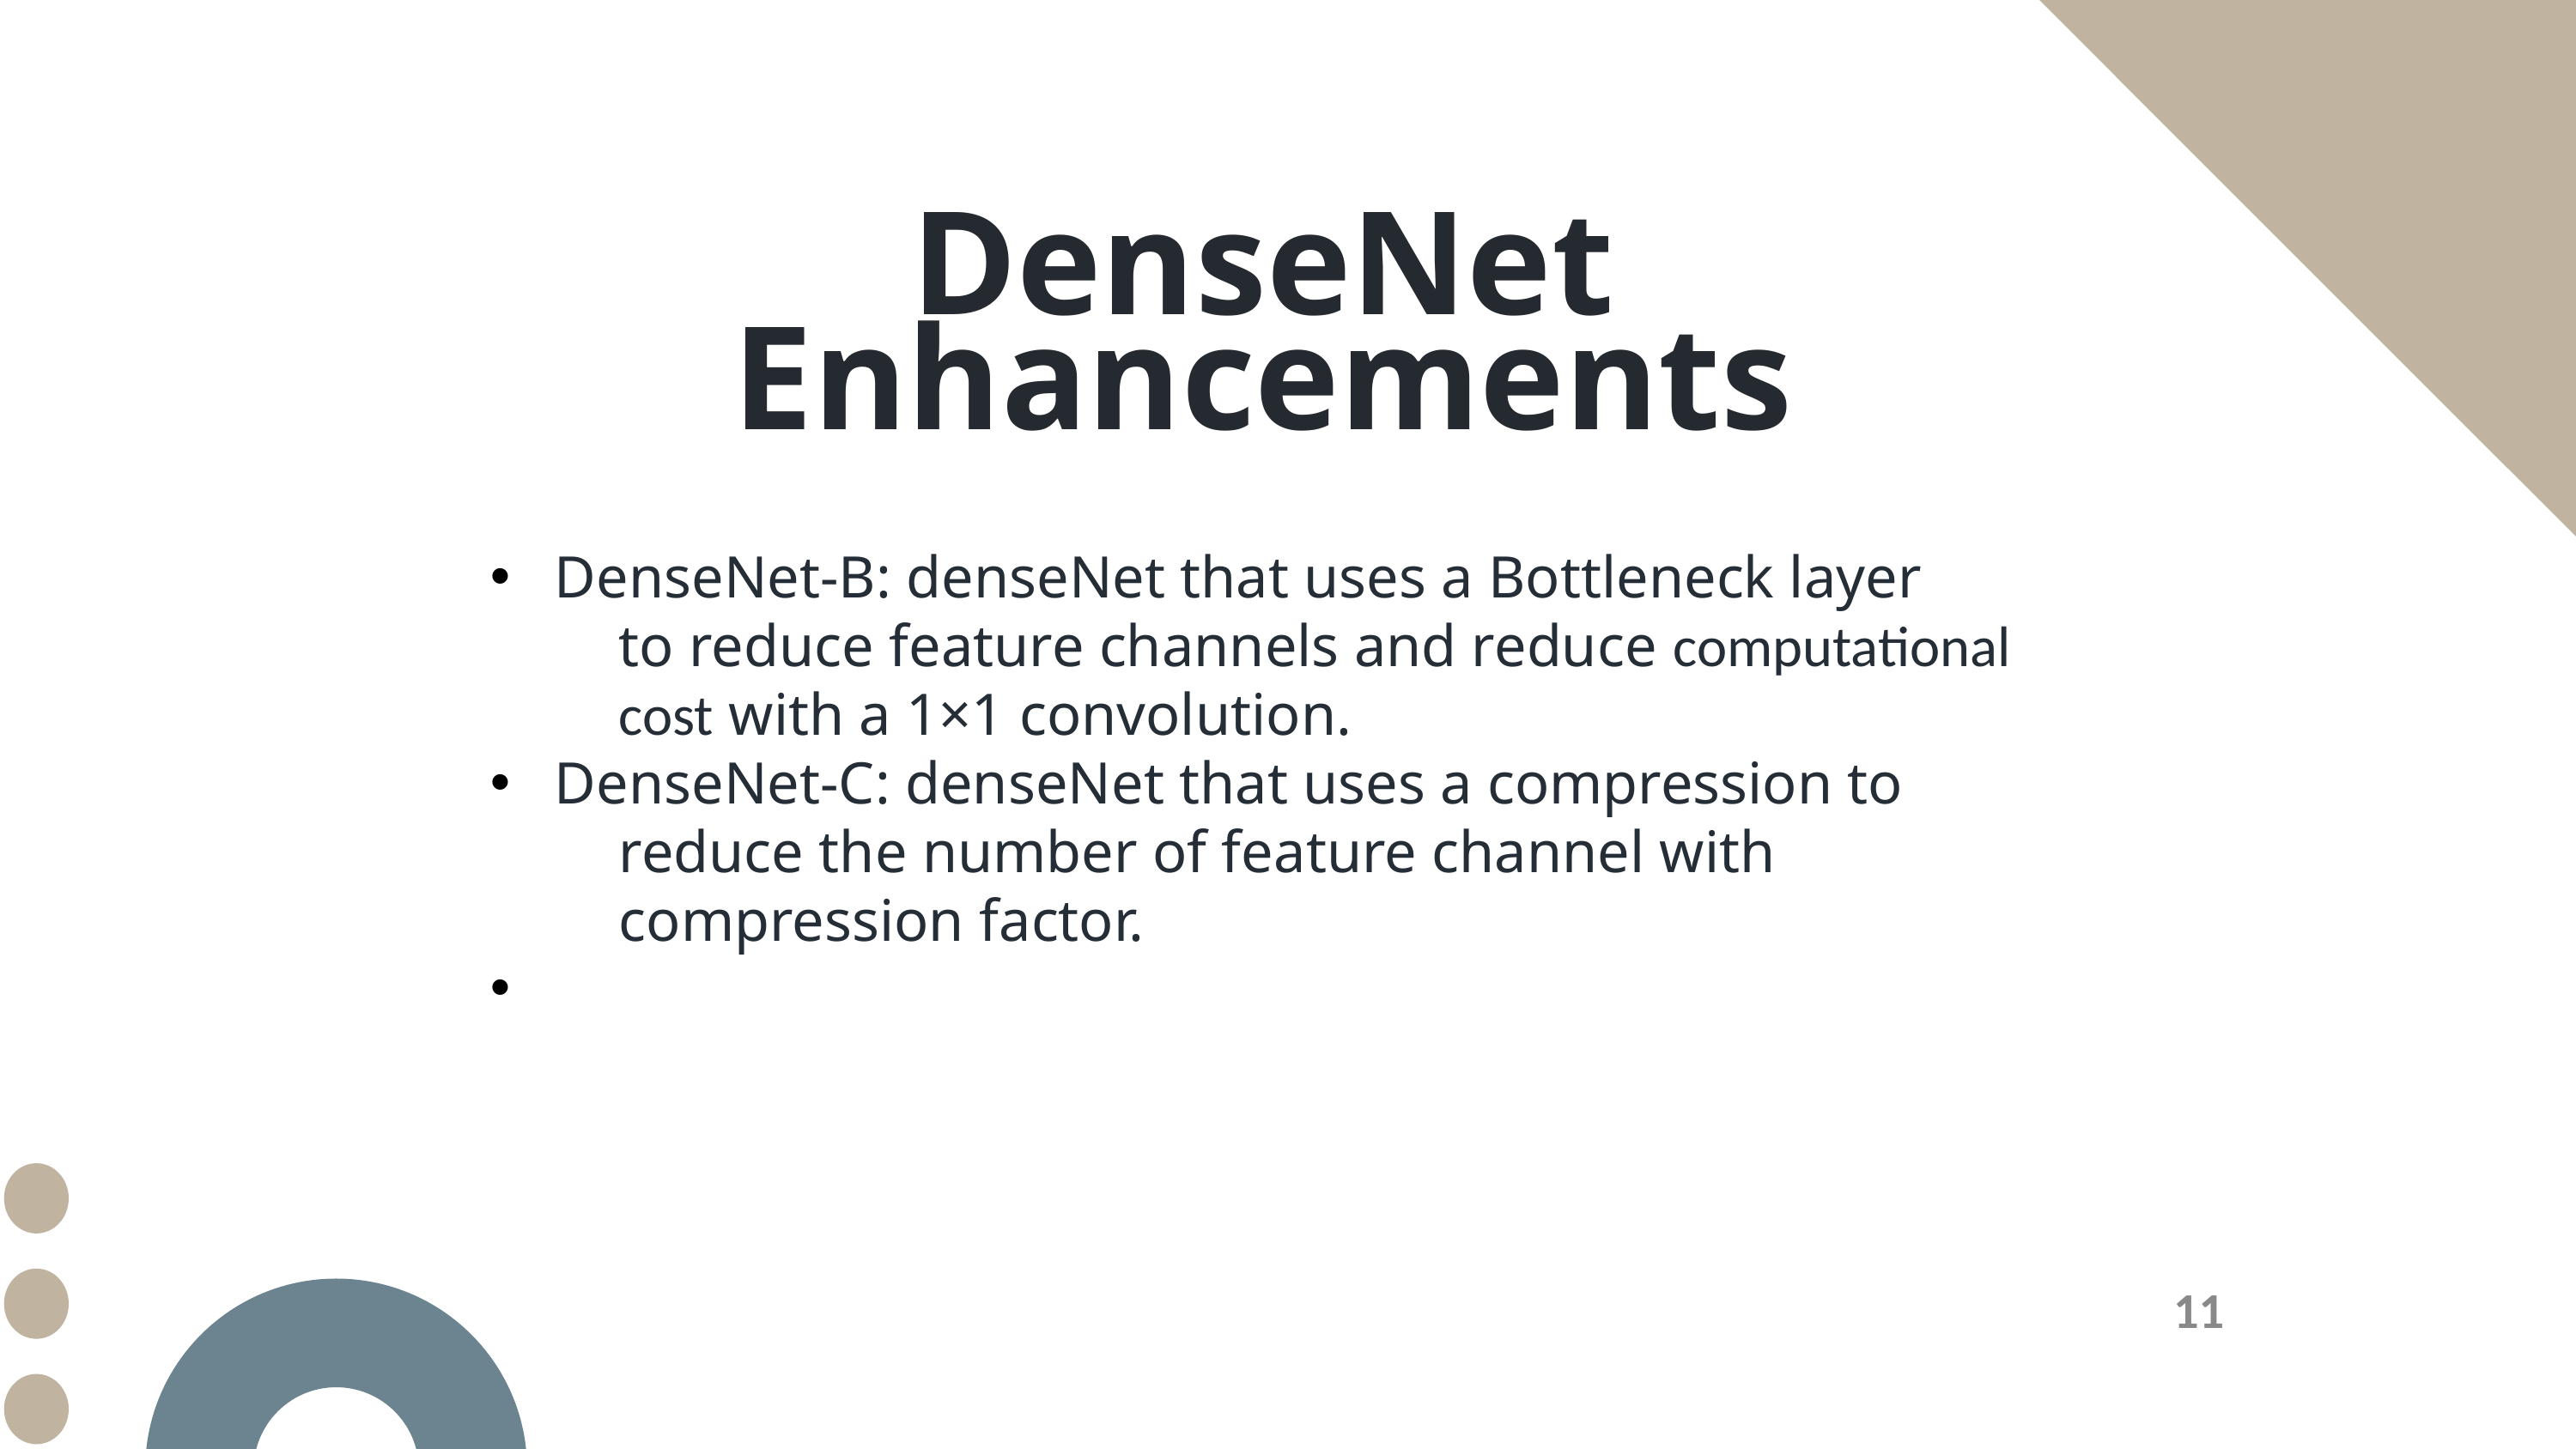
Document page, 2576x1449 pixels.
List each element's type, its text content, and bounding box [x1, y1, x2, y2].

text_box DenseNet-B: denseNet that uses a Bottleneck layer to reduce feature channels and reduce computational cost with a 1×1 convolution. DenseNet-C: denseNet that uses a compression to reduce the number of feature channel with compression factor. [489, 541, 2036, 1027]
text_box [0, 1158, 73, 1449]
slide_number 11 [2160, 1271, 2461, 1324]
text_box [144, 1278, 528, 1449]
text_box DenseNet Enhancements [527, 227, 1999, 468]
text_box [2021, 0, 2576, 562]
